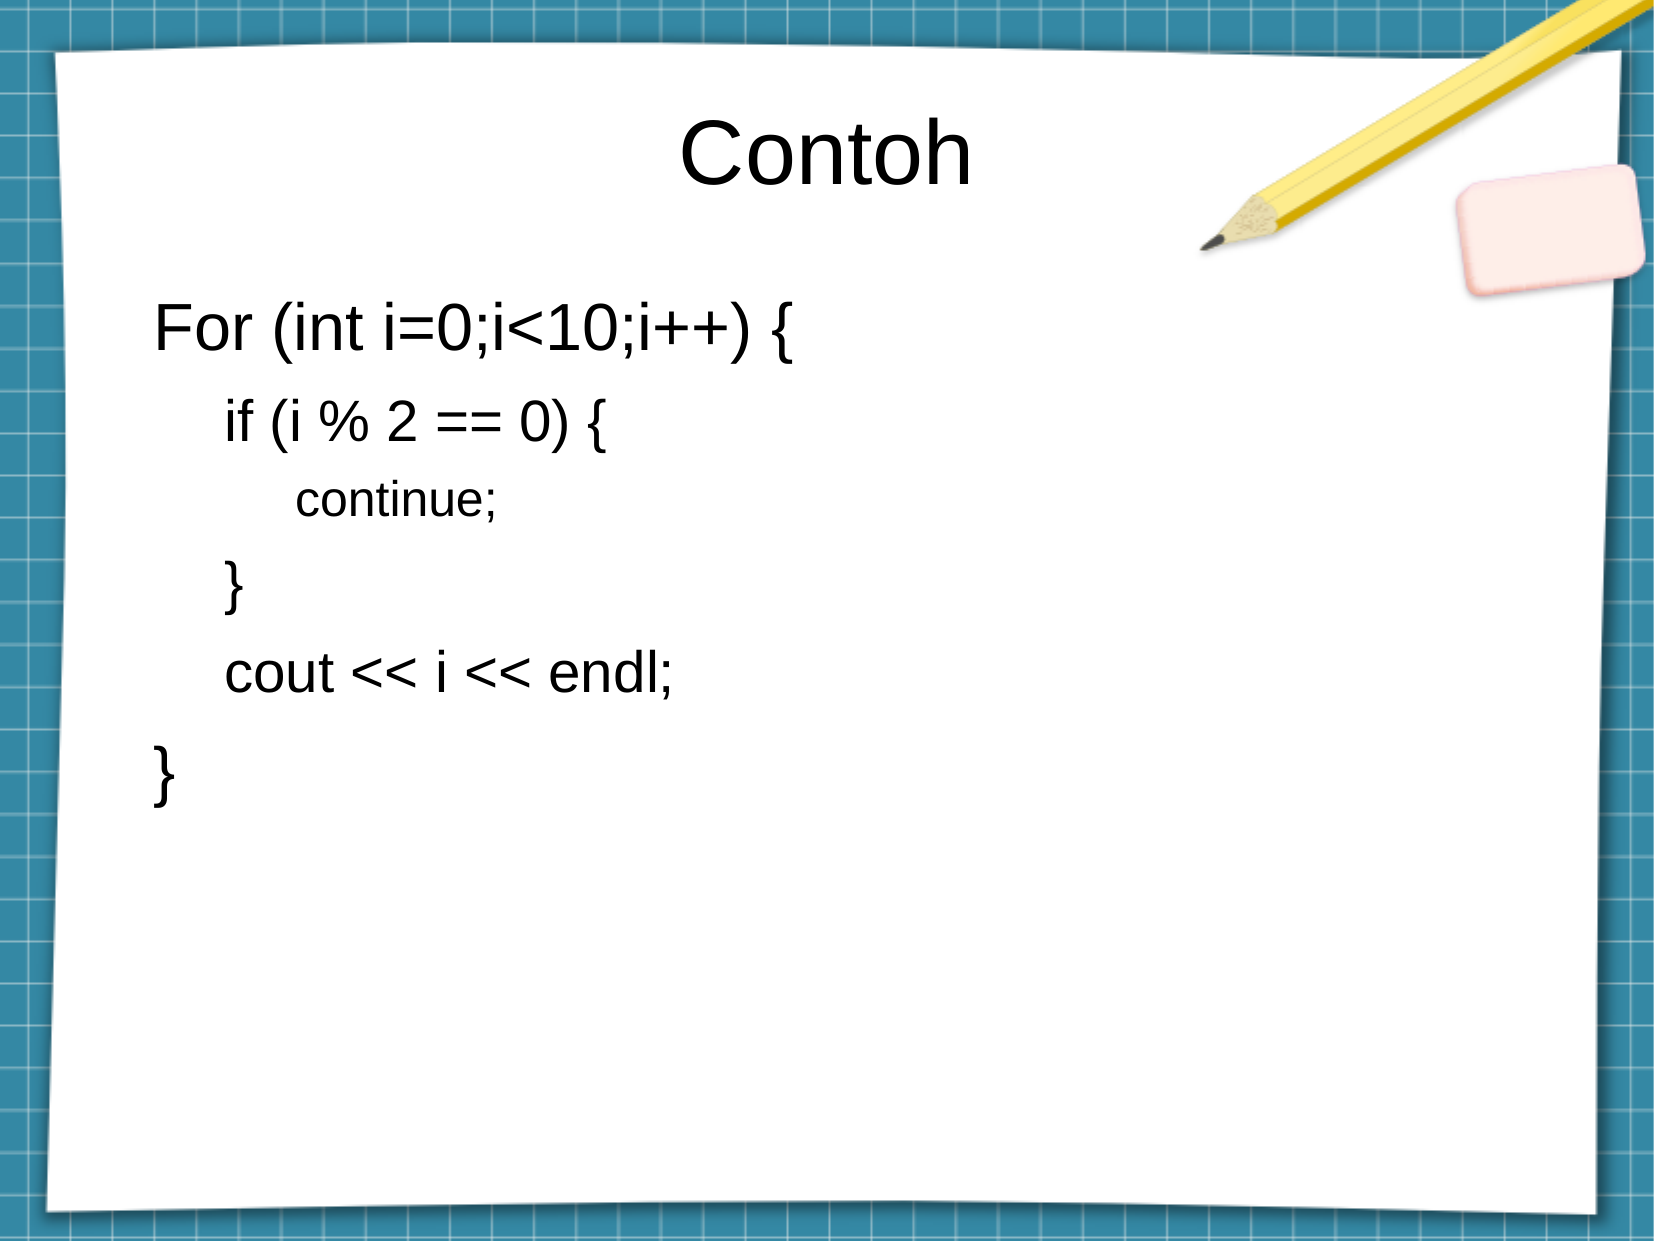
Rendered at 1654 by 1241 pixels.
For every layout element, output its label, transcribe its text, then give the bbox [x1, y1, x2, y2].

title Contoh [82, 49, 1571, 257]
picture [0, 0, 1654, 1241]
list For (int i=0;i<10;i++) { if (i % 2 == 0) { continue; } cout << i << endl; } [82, 290, 1571, 1010]
